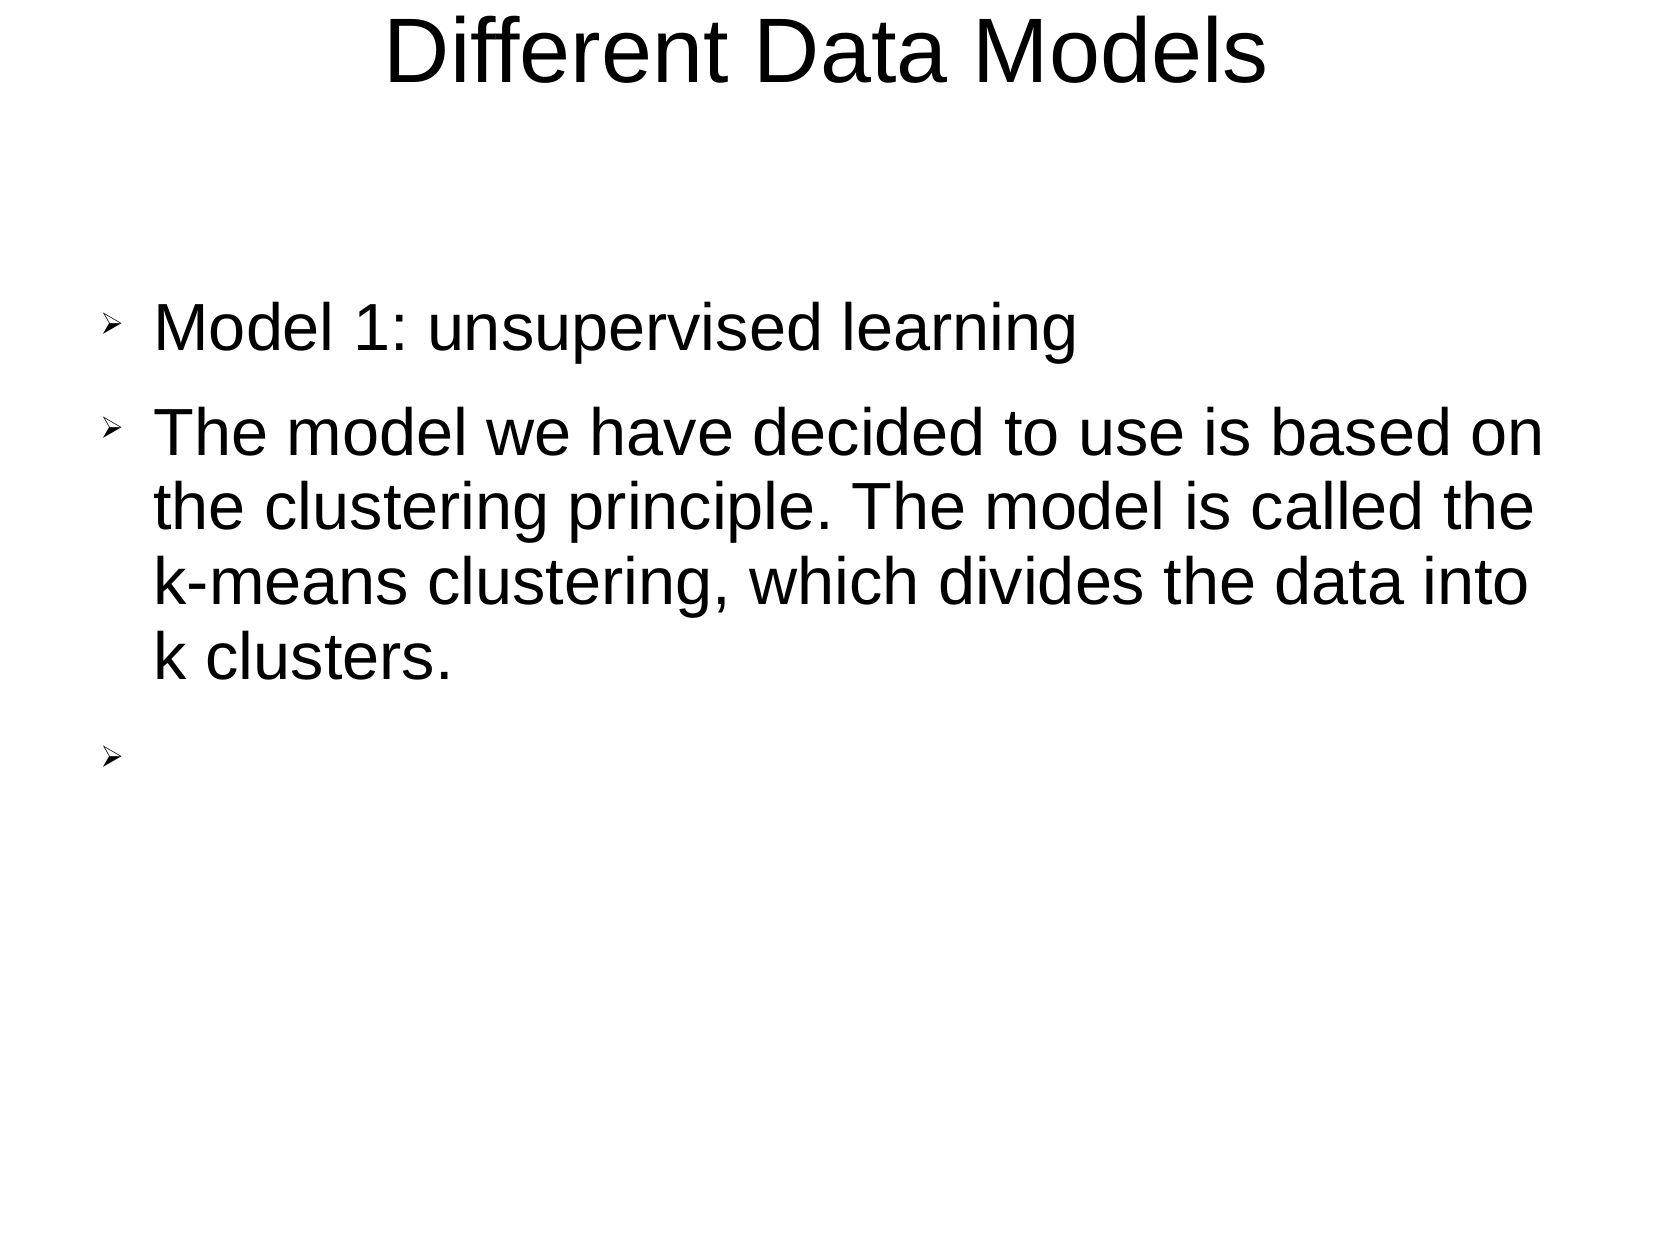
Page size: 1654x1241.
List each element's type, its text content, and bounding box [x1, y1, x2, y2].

title Different Data Models [82, 0, 1571, 290]
list Model 1: unsupervised learning The model we have decided to use is based on the clustering principle. The model is called the k-means clustering, which divides the data into k clusters. [82, 290, 1571, 1010]
